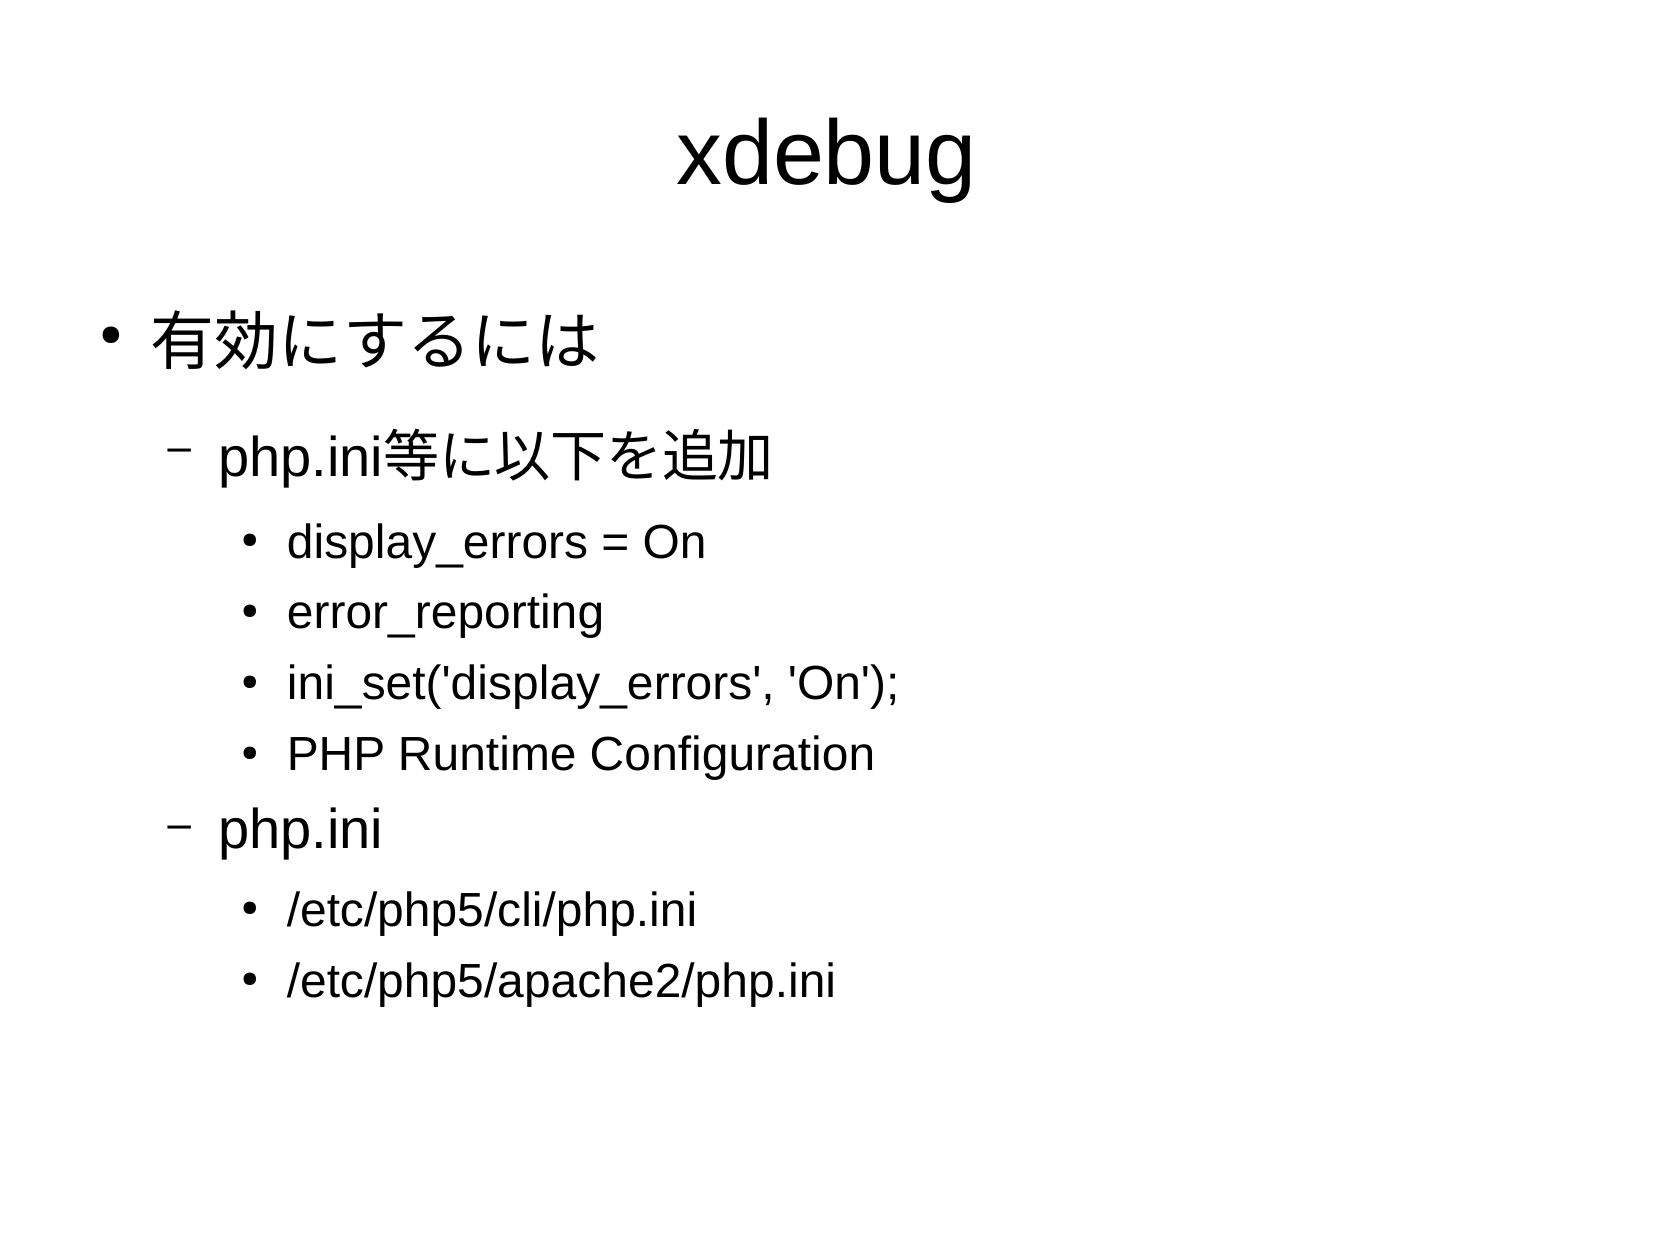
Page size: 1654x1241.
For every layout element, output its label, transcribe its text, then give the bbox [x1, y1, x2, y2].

title xdebug [82, 49, 1571, 257]
list 有効にするには php.ini等に以下を追加 display_errors = On error_reporting ini_set('display_errors', 'On'); PHP Runtime Configuration php.ini /etc/php5/cli/php.ini /etc/php5/apache2/php.ini [82, 290, 1571, 1010]
